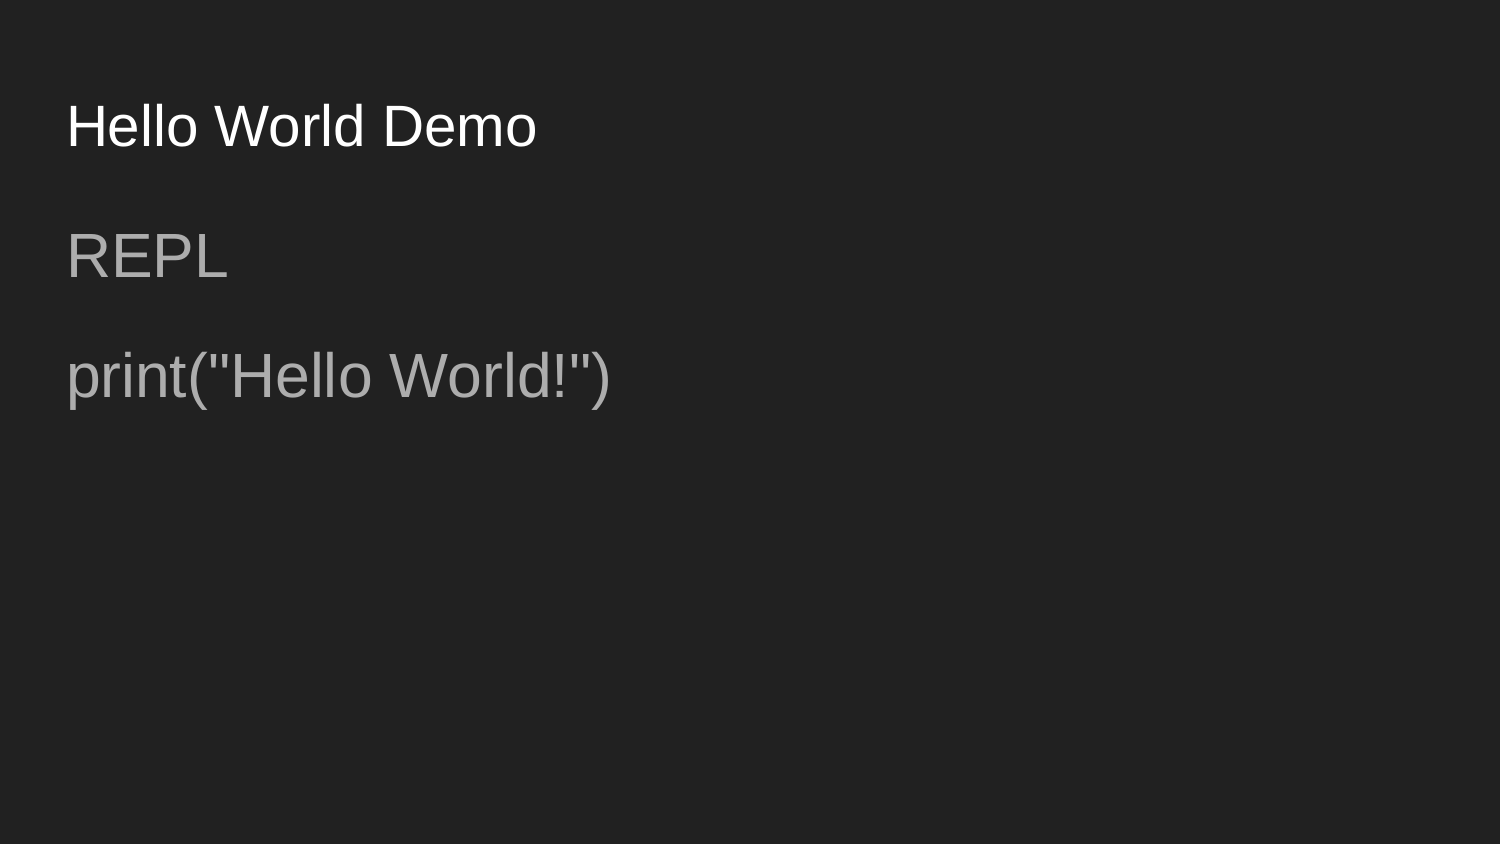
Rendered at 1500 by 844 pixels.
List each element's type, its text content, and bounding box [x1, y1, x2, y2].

list REPL print("Hello World!") [51, 189, 1449, 750]
title Hello World Demo [51, 72, 1449, 167]
